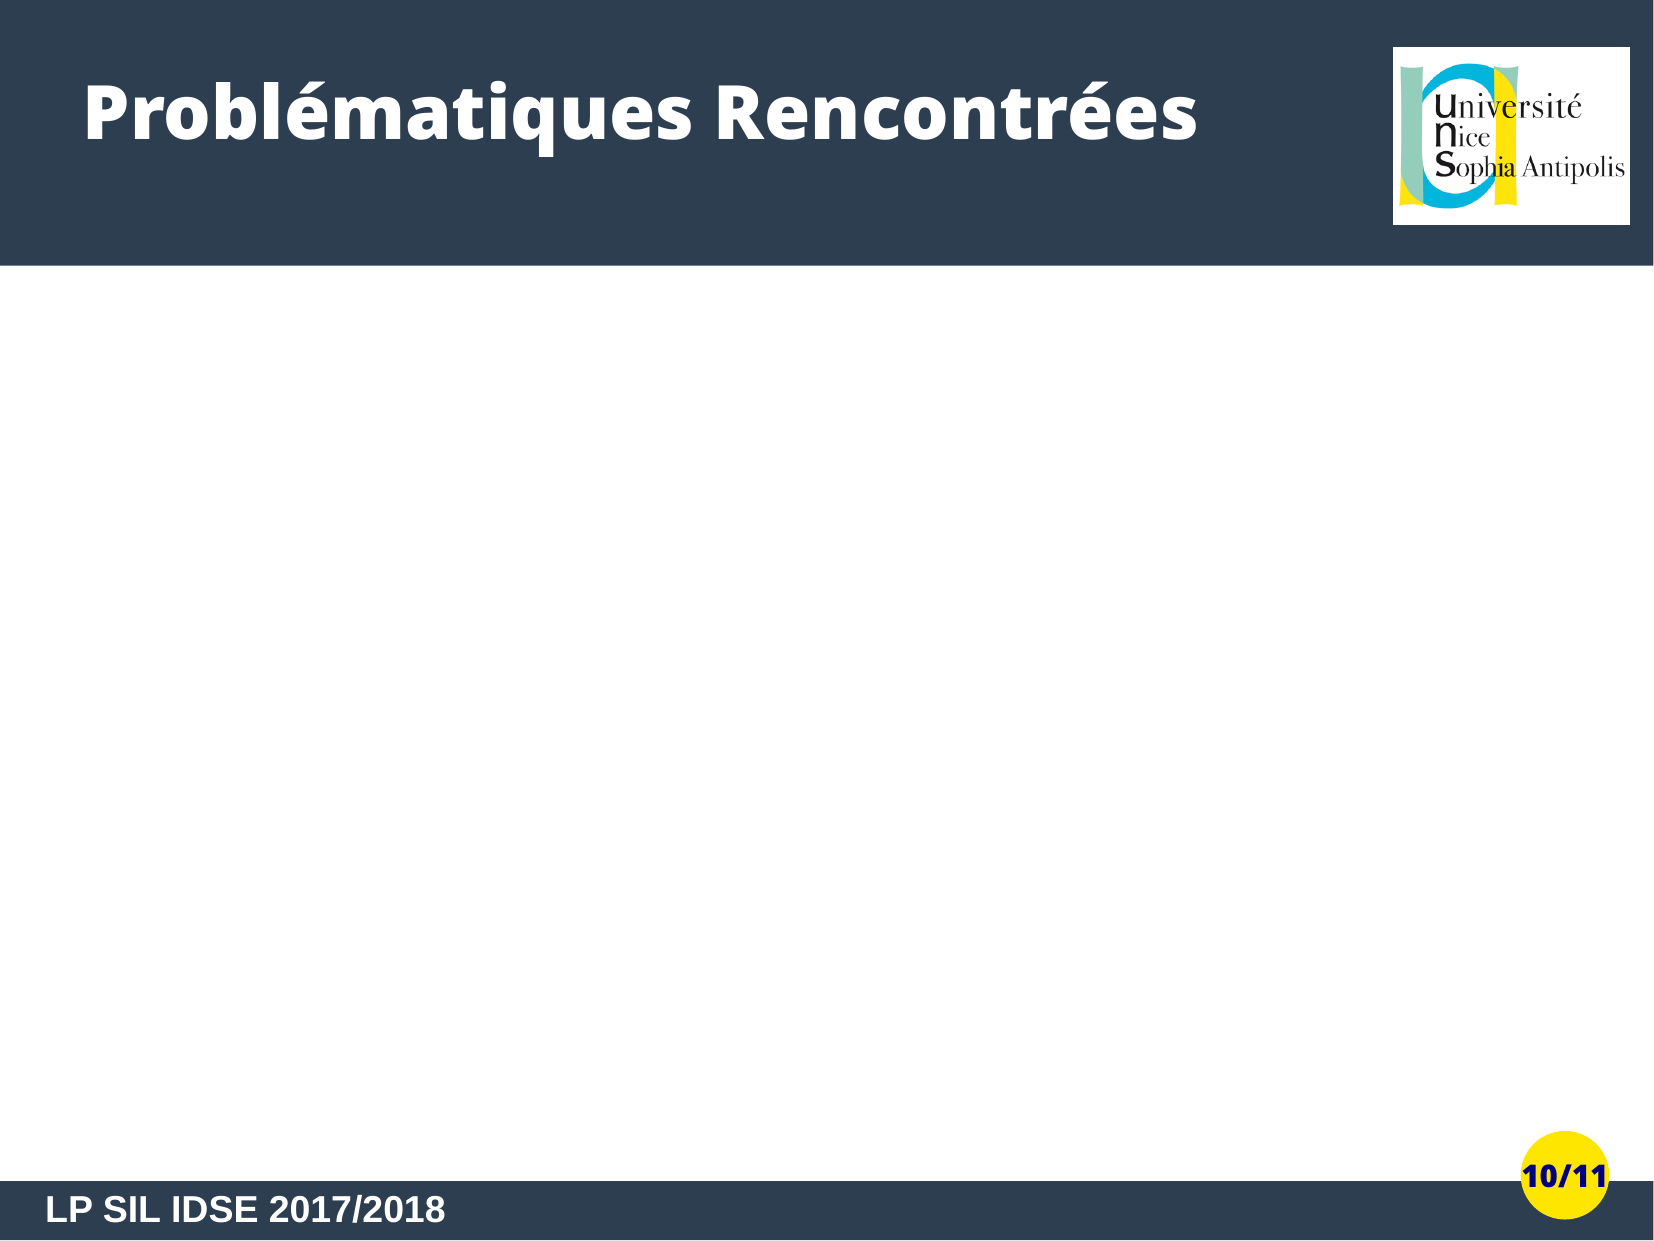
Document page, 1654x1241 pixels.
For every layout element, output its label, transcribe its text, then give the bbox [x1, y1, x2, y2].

title Problématiques Rencontrées [82, 49, 1430, 172]
picture [1393, 47, 1630, 225]
